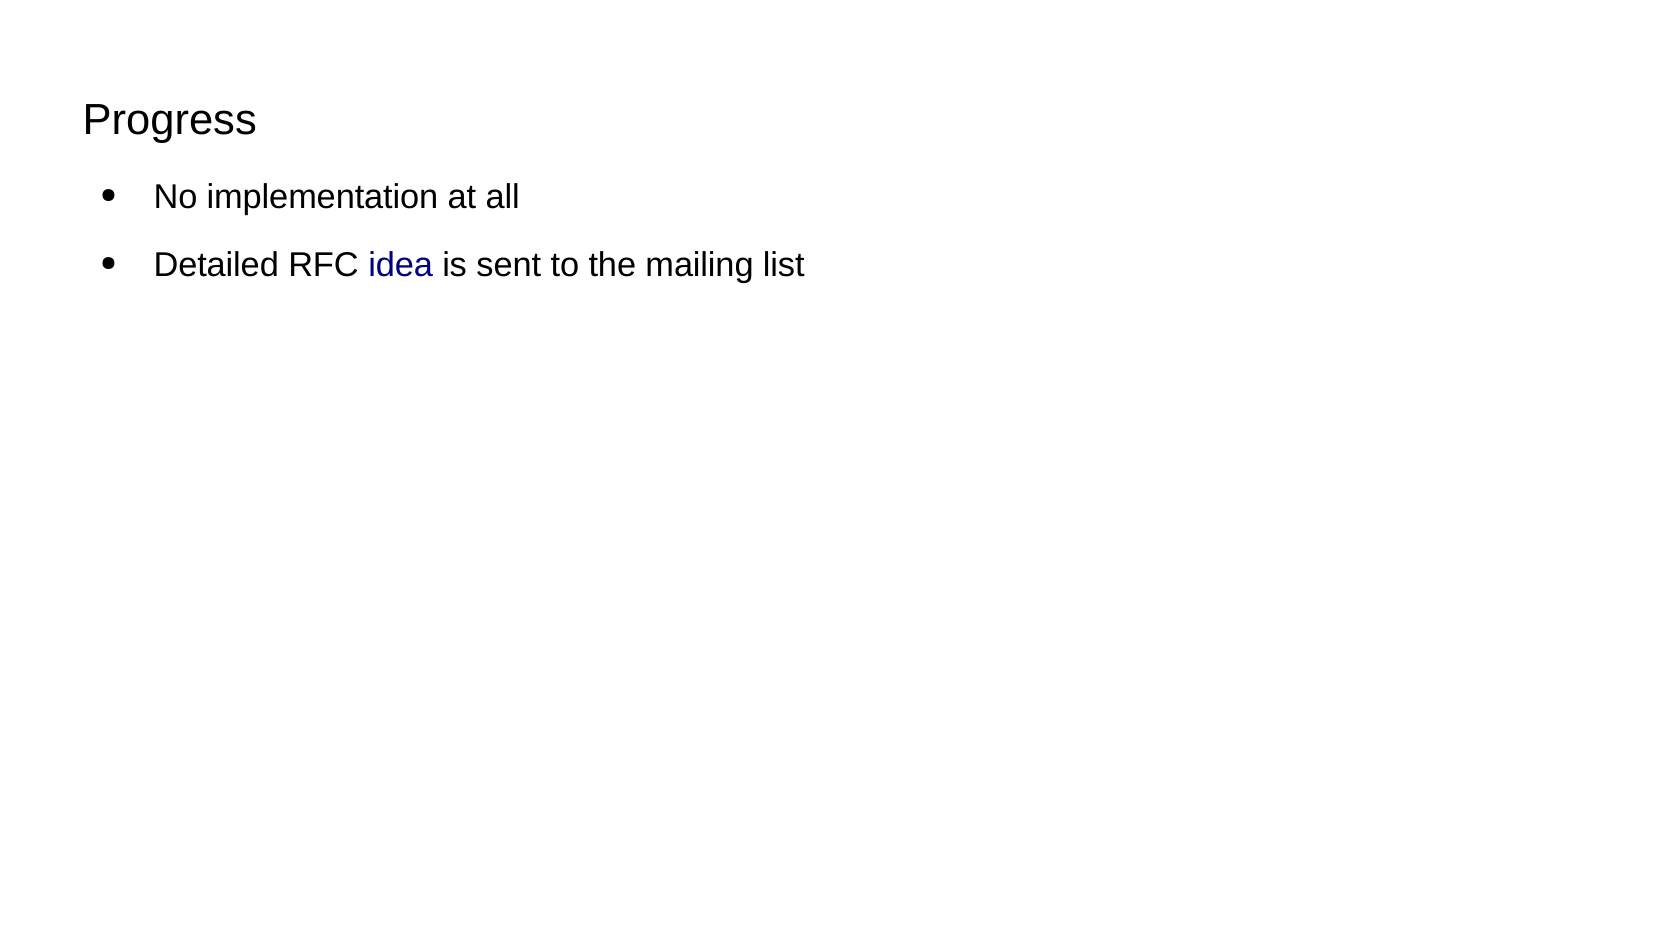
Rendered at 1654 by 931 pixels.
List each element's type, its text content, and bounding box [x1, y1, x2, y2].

title Progress [82, 81, 1571, 157]
list No implementation at all Detailed RFC idea is sent to the mailing list [82, 177, 1571, 833]
